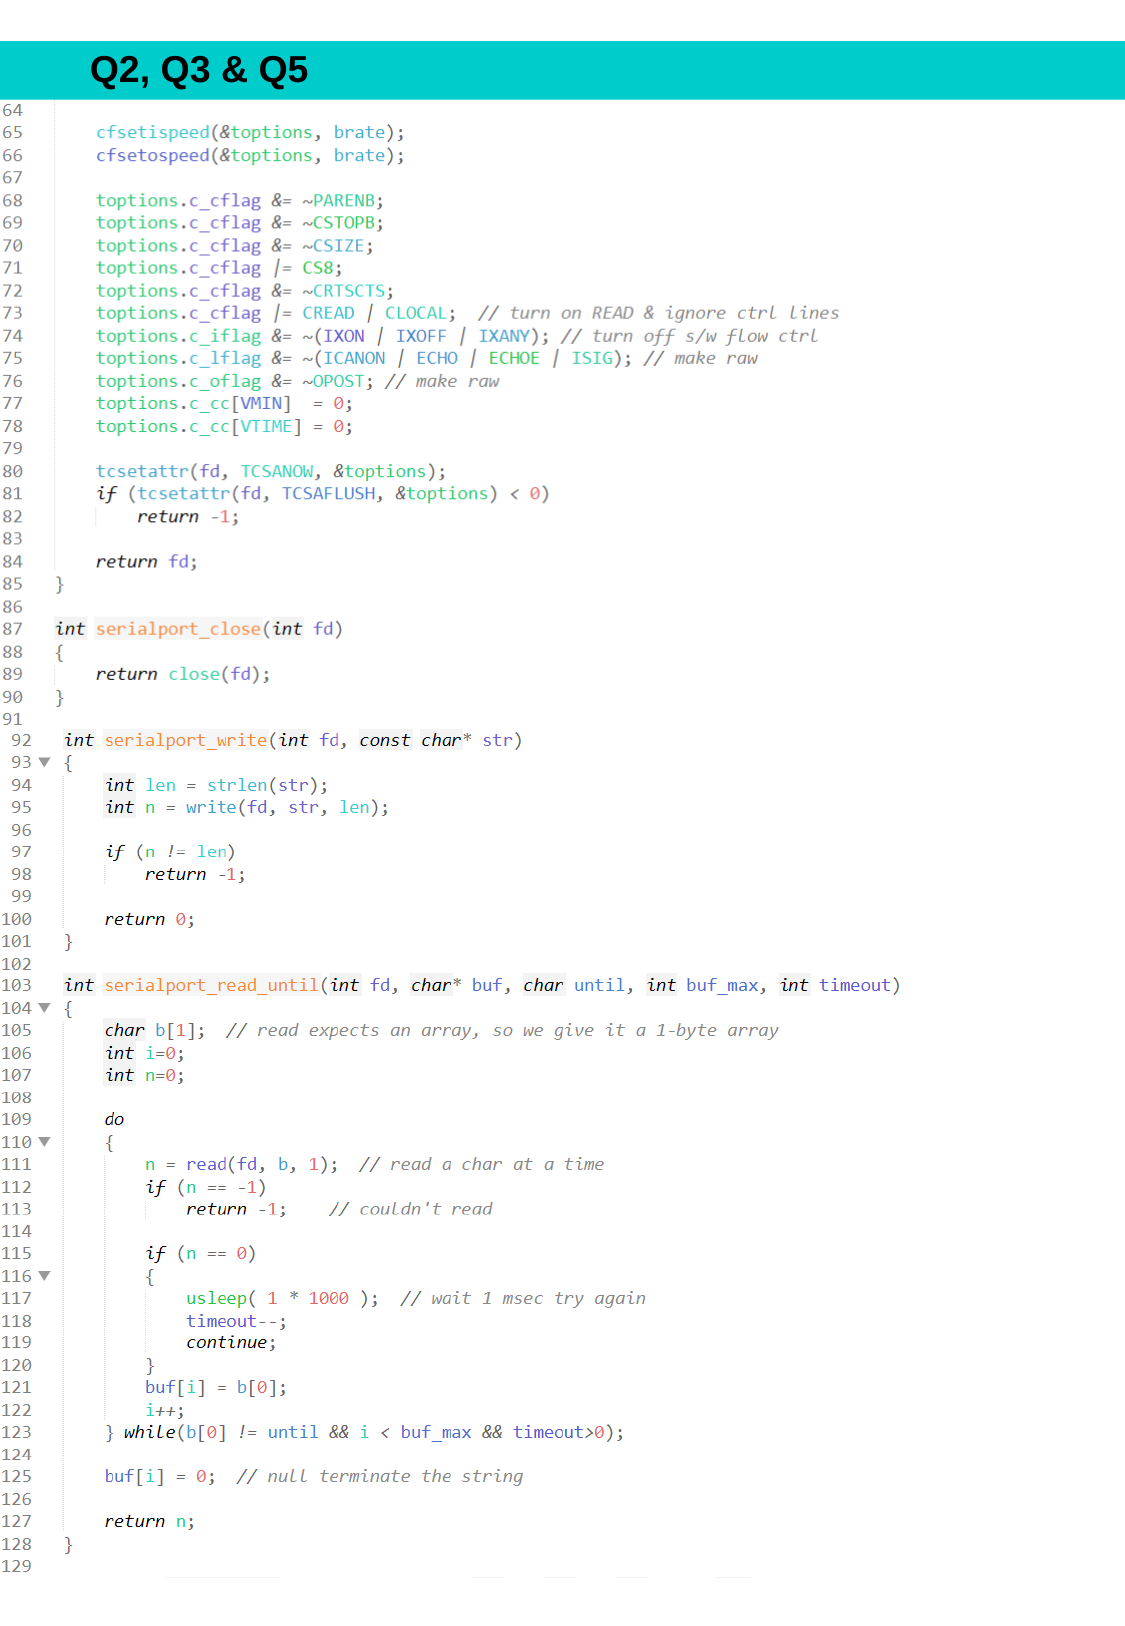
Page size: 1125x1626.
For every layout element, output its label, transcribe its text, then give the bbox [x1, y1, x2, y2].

text_box Q2, Q3 & Q5 [0, 41, 1125, 100]
picture [0, 100, 1125, 1578]
